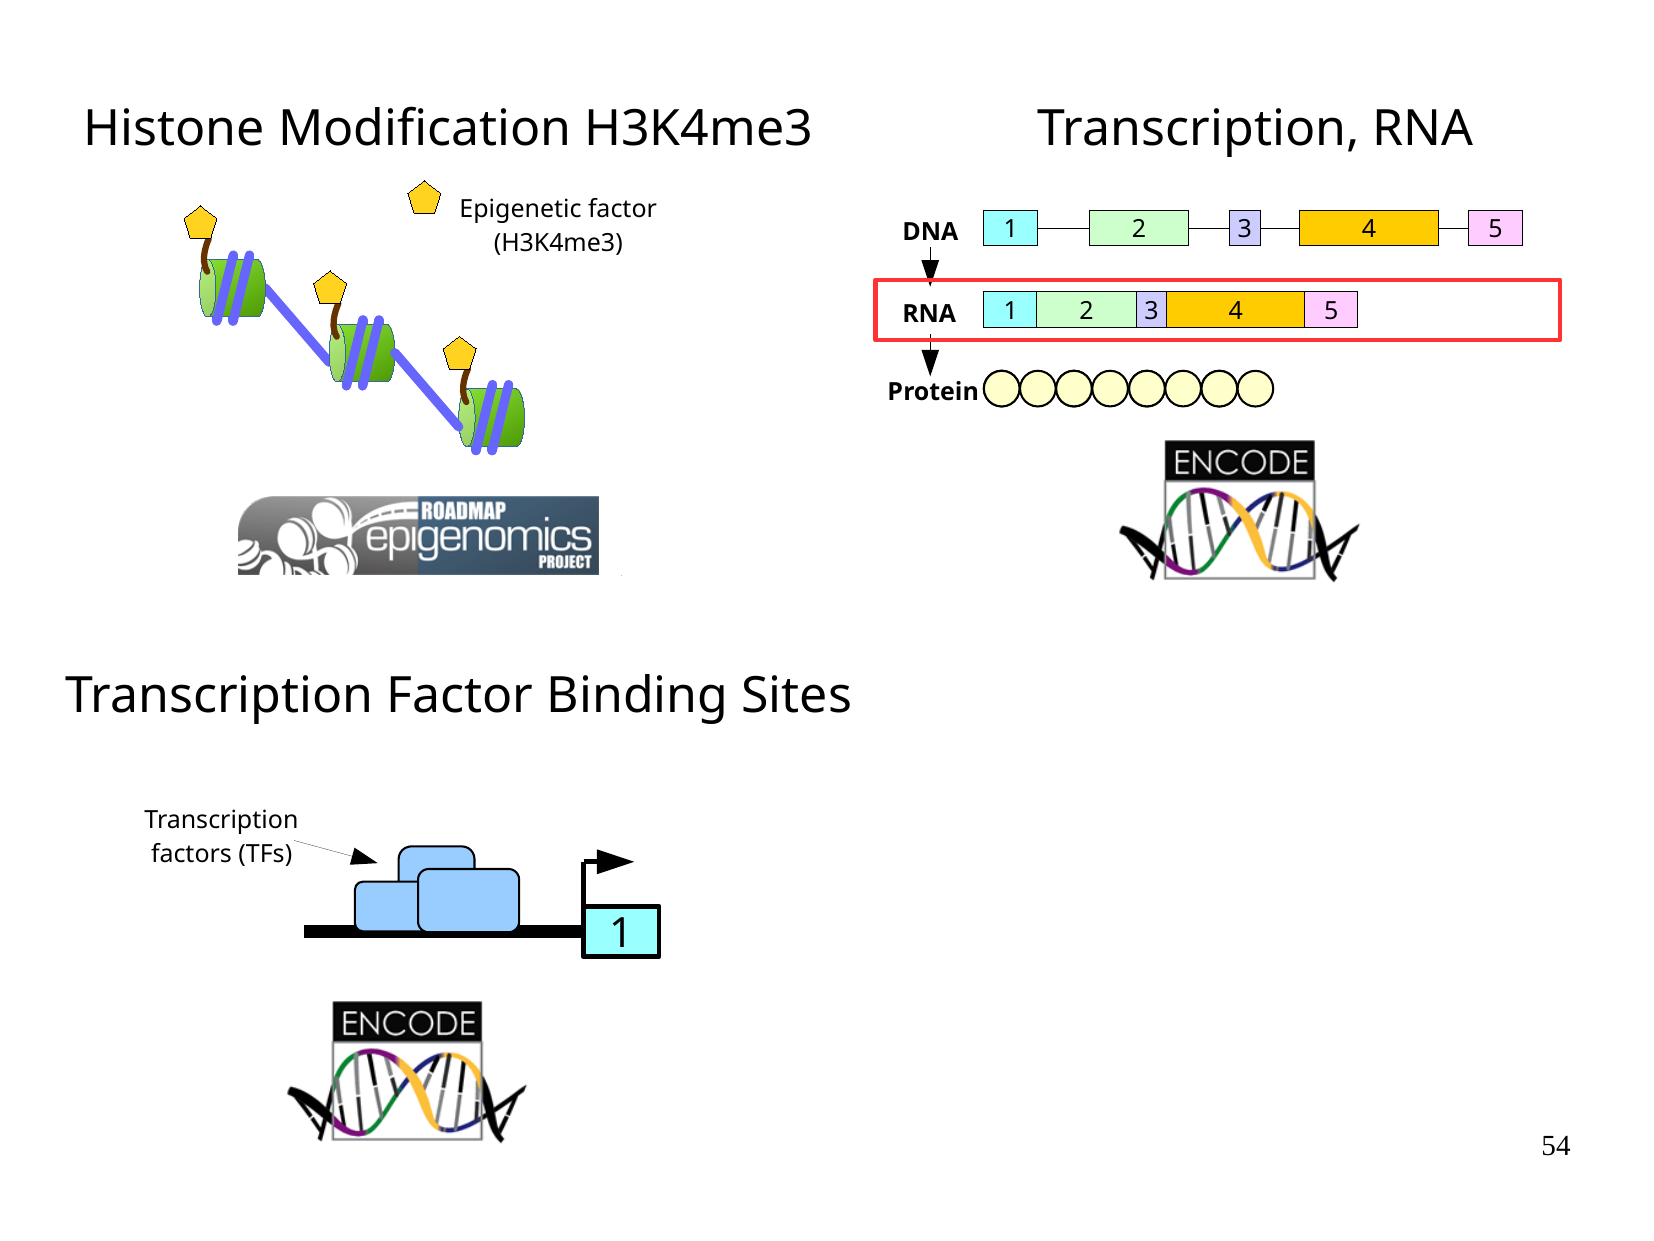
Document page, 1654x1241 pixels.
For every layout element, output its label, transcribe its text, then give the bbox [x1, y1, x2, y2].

text_box [1129, 370, 1274, 407]
picture [238, 496, 599, 575]
text_box [184, 205, 217, 239]
text_box [443, 336, 477, 370]
text_box 3 [1136, 291, 1166, 328]
text_box A [329, 324, 346, 382]
text_box [482, 388, 502, 447]
text_box A [458, 388, 476, 447]
text_box 2 [1089, 210, 1189, 246]
text_box 5 [1304, 291, 1358, 328]
text_box 4 [1299, 210, 1439, 246]
text_box [210, 259, 227, 301]
text_box RNA [887, 288, 967, 334]
text_box 1 [583, 906, 660, 957]
text_box 4 [1166, 291, 1304, 328]
picture [1117, 439, 1363, 590]
picture [285, 1000, 530, 1151]
text_box [340, 324, 356, 368]
text_box [369, 324, 395, 382]
text_box Transcription factors (TFs) [129, 794, 295, 871]
text_box 2 [1036, 291, 1136, 328]
text_box DNA [887, 206, 969, 253]
text_box A [199, 259, 216, 317]
text_box 1 [983, 210, 1038, 246]
text_box [354, 846, 520, 933]
text_box [223, 259, 243, 317]
text_box 5 [1468, 210, 1523, 246]
text_box 1 [983, 291, 1036, 328]
text_box Transcription Factor Binding Sites [50, 651, 775, 728]
text_box 3 [1229, 210, 1261, 246]
text_box [313, 270, 347, 304]
text_box Epigenetic factor (H3K4me3) [444, 183, 670, 265]
text_box [240, 259, 266, 317]
text_box [407, 180, 441, 214]
text_box Protein [872, 366, 983, 412]
text_box [983, 370, 1128, 407]
text_box Histone Modification H3K4me3 [68, 84, 766, 161]
text_box [353, 324, 372, 382]
text_box [499, 388, 525, 447]
text_box Transcription, RNA [1022, 84, 1441, 161]
text_box [468, 388, 486, 431]
